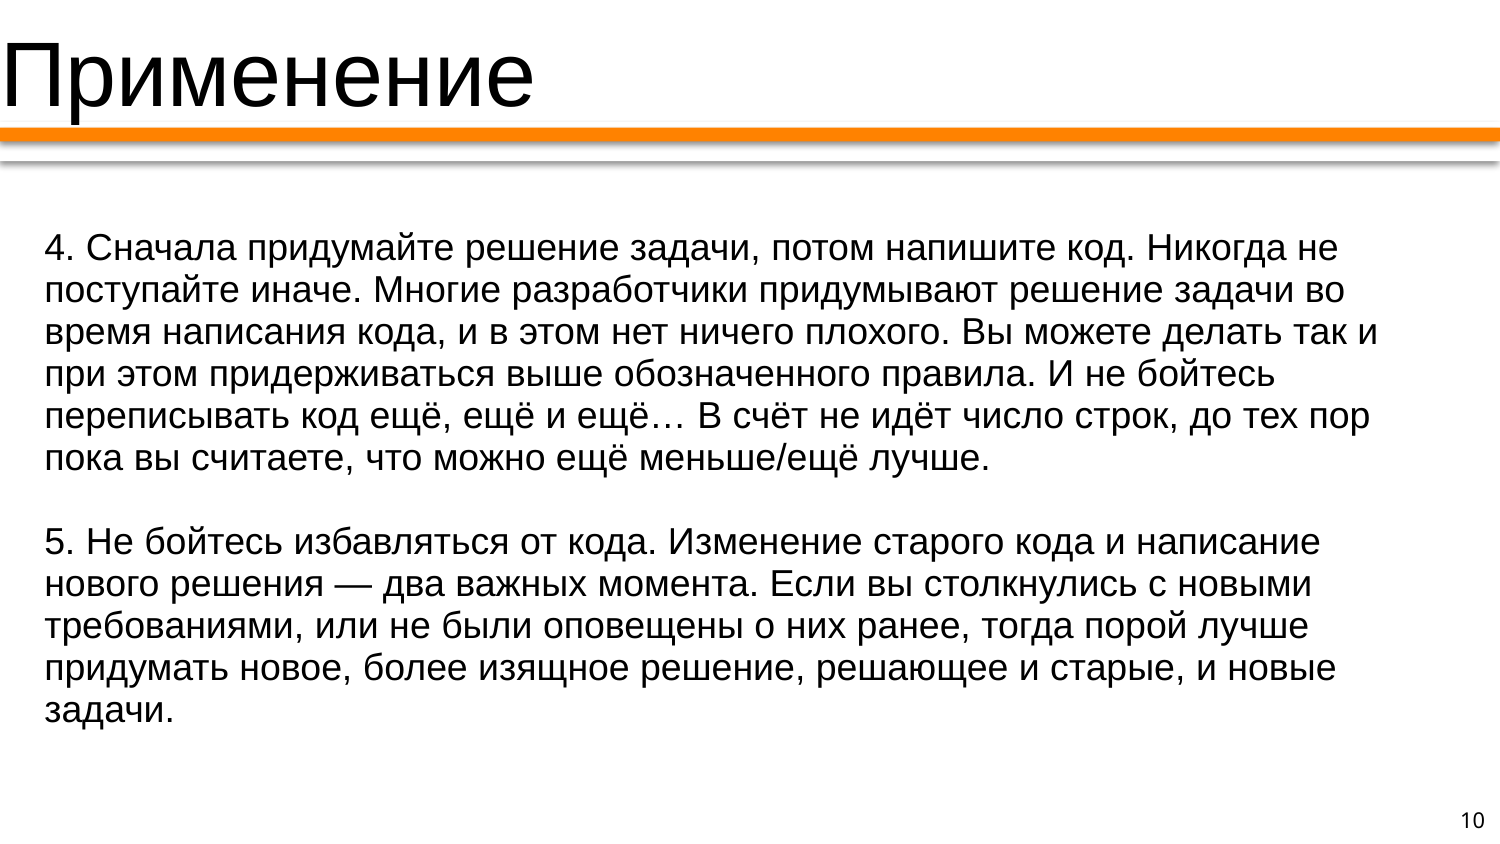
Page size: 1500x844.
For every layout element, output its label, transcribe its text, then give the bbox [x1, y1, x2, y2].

title Применение [0, 0, 1500, 148]
text_box 4. Сначала придумайте решение задачи, потом напишите код. Никогда не поступайте иначе. Многие разработчики придумывают решение задачи во время написания кода, и в этом нет ничего плохого. Вы можете делать так и при этом придерживаться выше обозначенного правила. И не бойтесь переписывать код ещё, ещё и ещё… В счёт не идёт число строк, до тех пор пока вы считаете, что можно ещё меньше/ещё лучше. 5. Не бойтесь избавляться от кода. Изменение старого кода и написание нового решения — два важных момента. Если вы столкнулись с новыми требованиями, или не были оповещены о них ранее, тогда порой лучше придумать новое, более изящное решение, решающее и старые, и новые задачи. [29, 219, 1447, 781]
